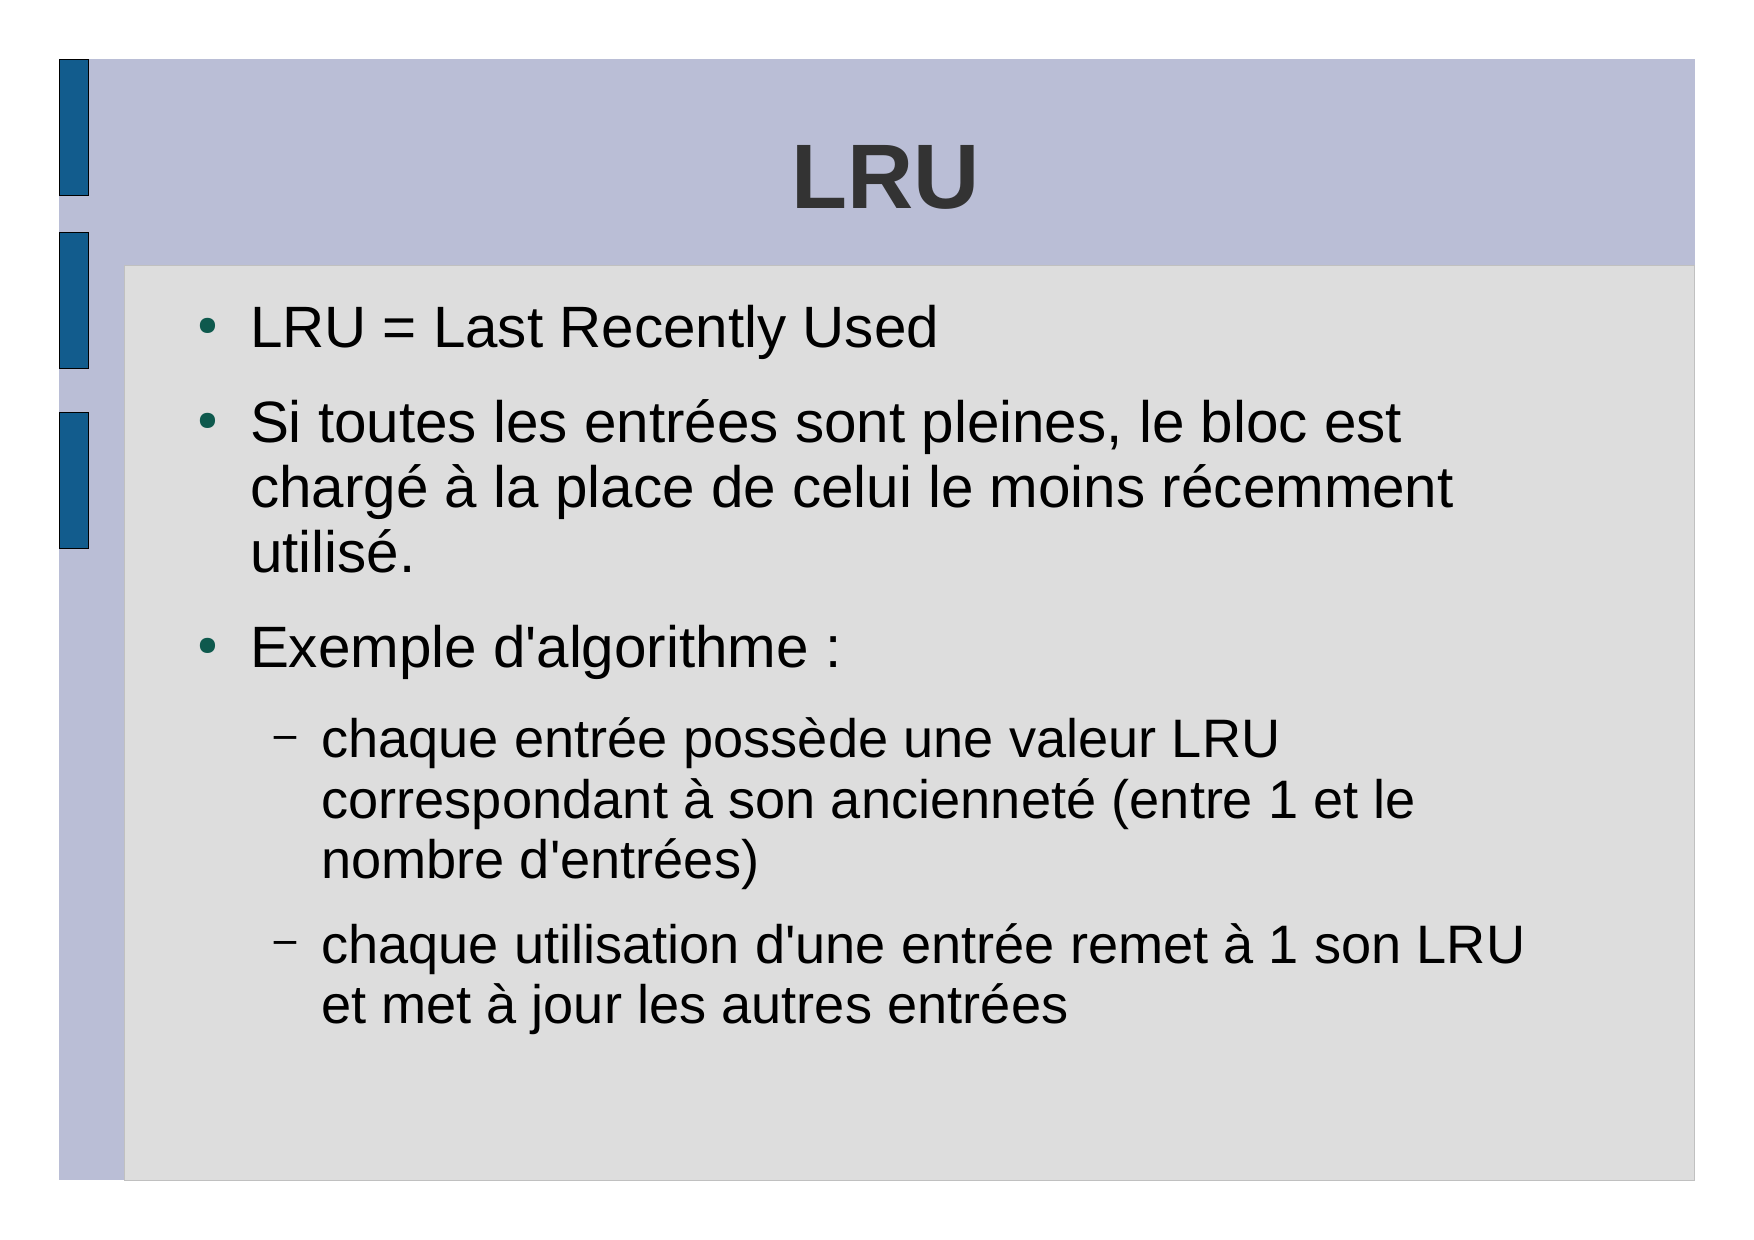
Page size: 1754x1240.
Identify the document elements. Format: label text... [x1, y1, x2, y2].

list LRU = Last Recently Used Si toutes les entrées sont pleines, le bloc est chargé à la place de celui le moins récemment utilisé. Exemple d'algorithme : chaque entrée possède une valeur LRU correspondant à son ancienneté (entre 1 et le nombre d'entrées) chaque utilisation d'une entrée remet à 1 son LRU et met à jour les autres entrées [179, 295, 1577, 1093]
title LRU [118, 88, 1654, 266]
